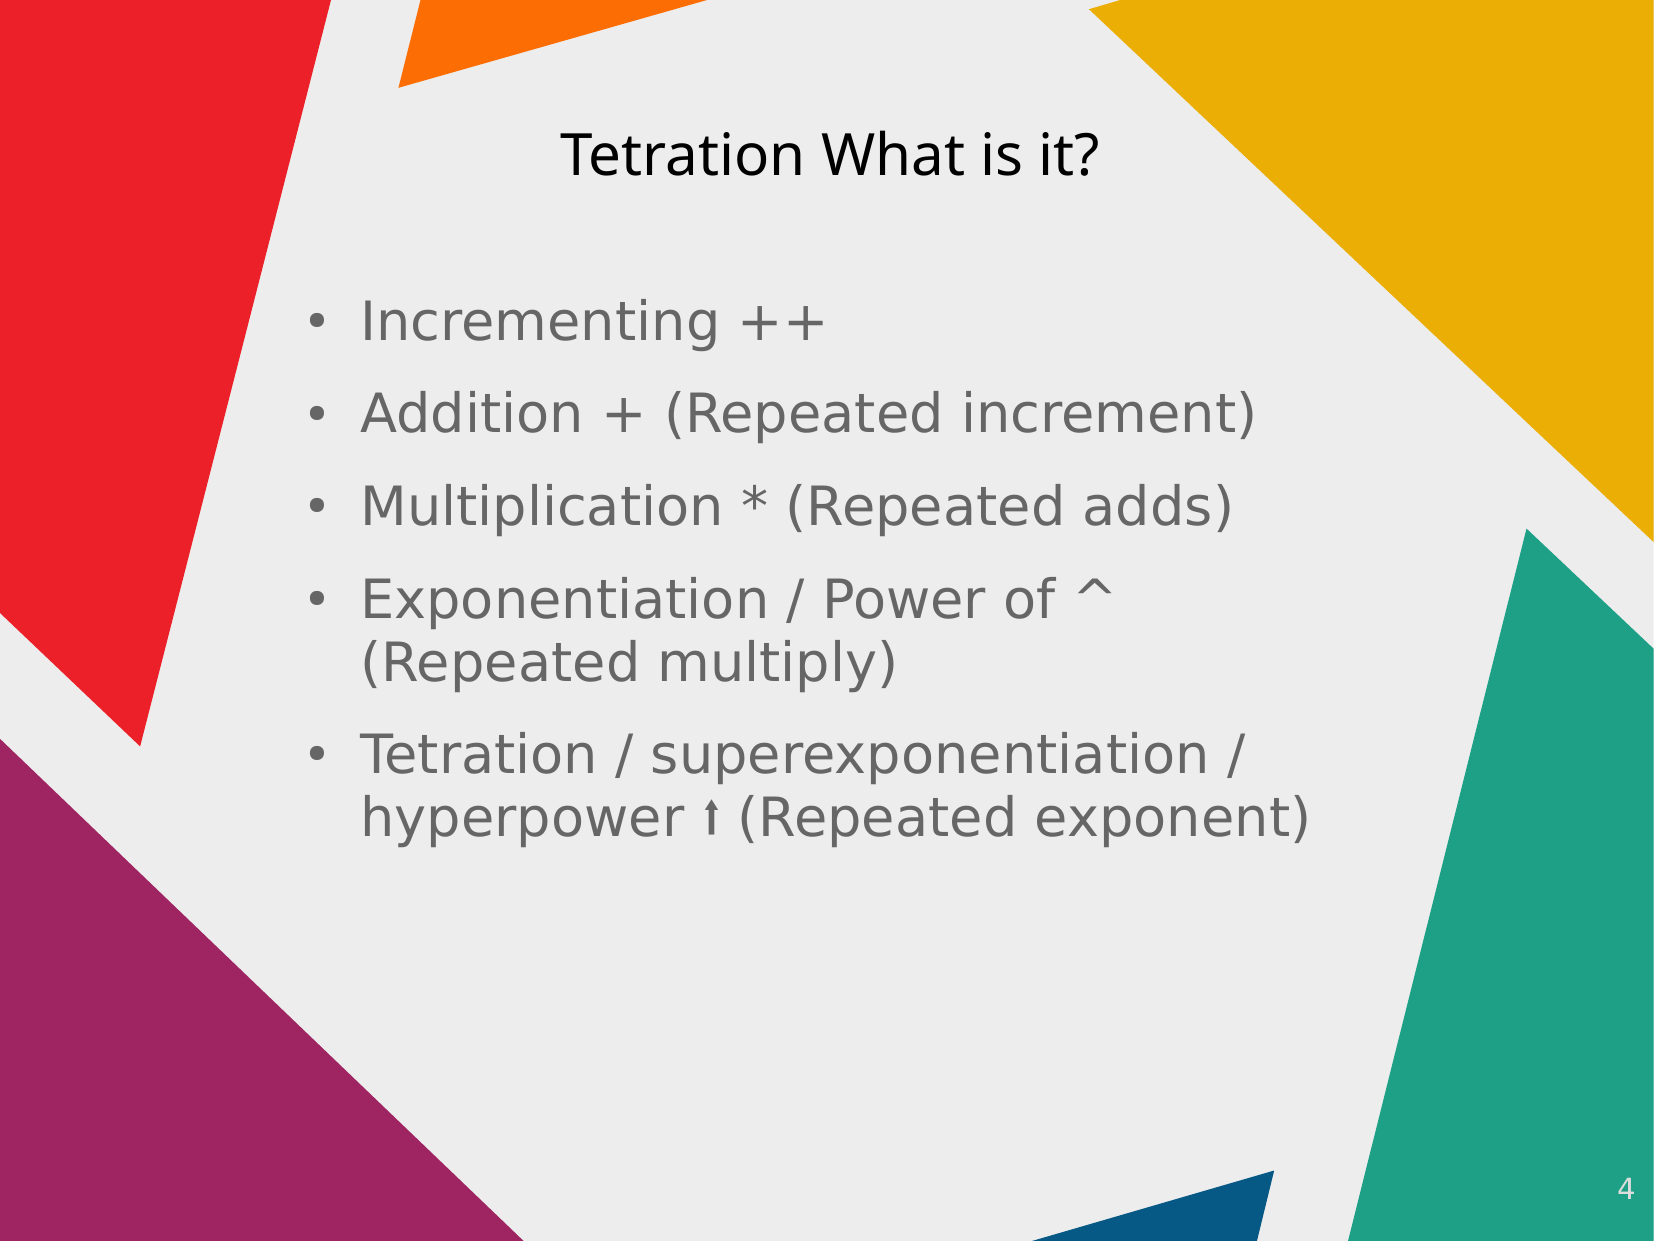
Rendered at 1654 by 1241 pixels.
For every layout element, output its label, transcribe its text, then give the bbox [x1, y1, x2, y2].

title Tetration What is it? [289, 49, 1372, 257]
list Incrementing ++ Addition + (Repeated increment) Multiplication * (Repeated adds) Exponentiation / Power of ^ (Repeated multiply) Tetration / superexponentiation / hyperpower ⭡ (Repeated exponent) [289, 290, 1372, 1090]
